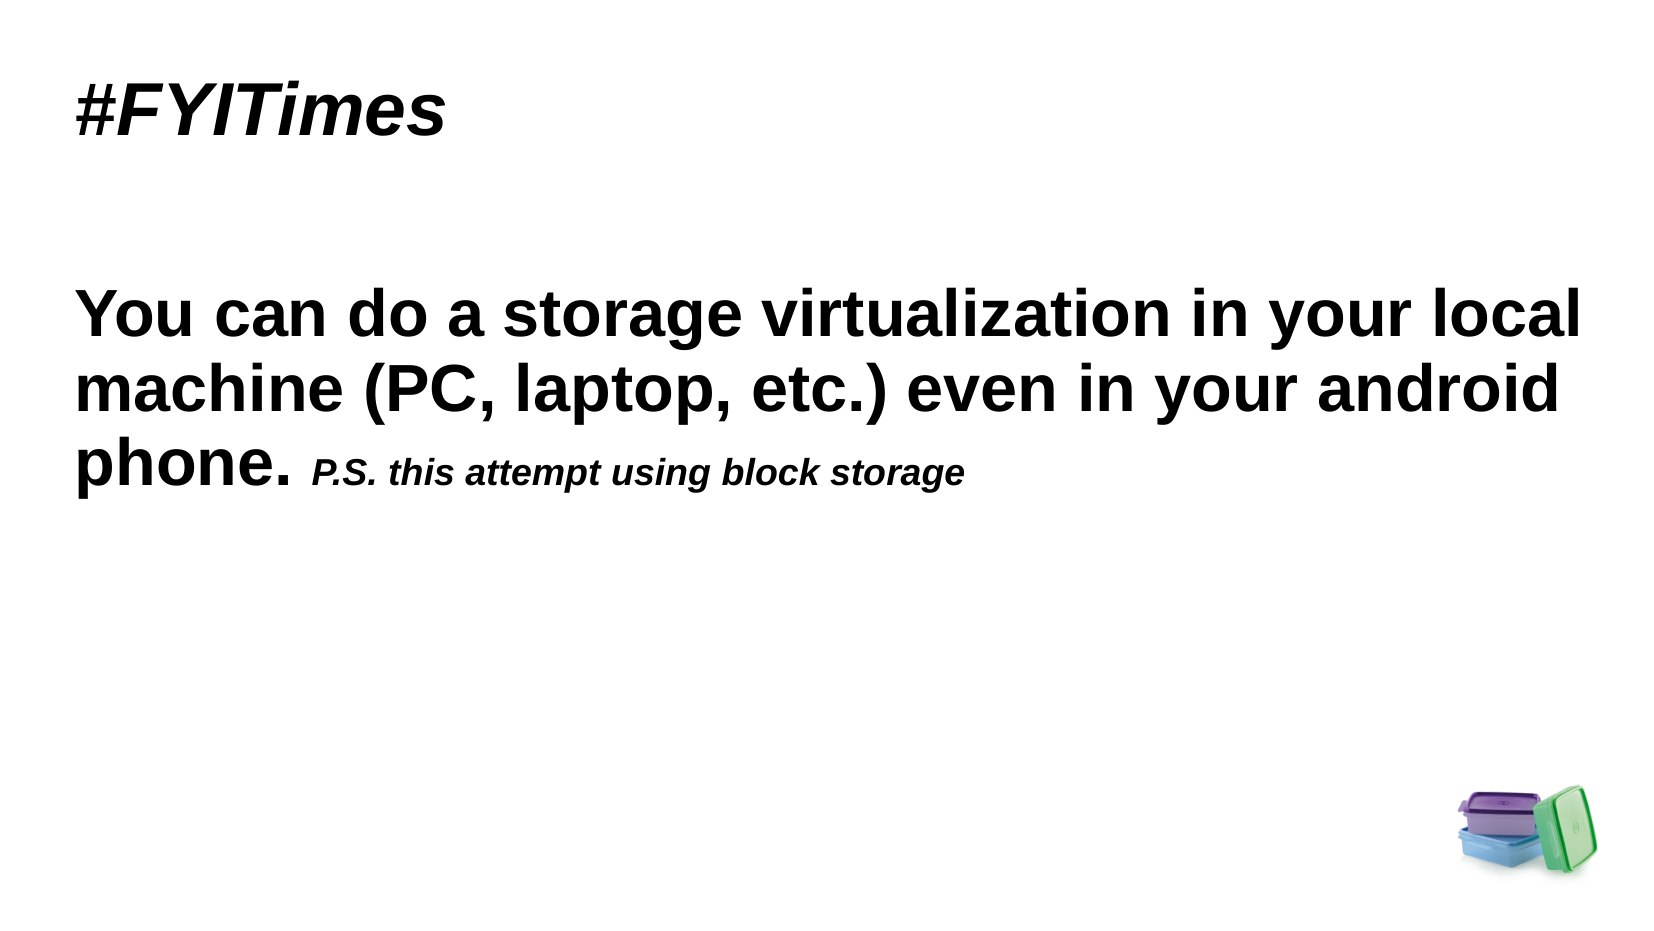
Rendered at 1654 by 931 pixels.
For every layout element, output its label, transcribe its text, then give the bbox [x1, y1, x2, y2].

text_box #FYITimes You can do a storage virtualization in your local machine (PC, laptop, etc.) even in your android phone. P.S. this attempt using block storage [60, 60, 1621, 506]
picture [1446, 780, 1606, 897]
